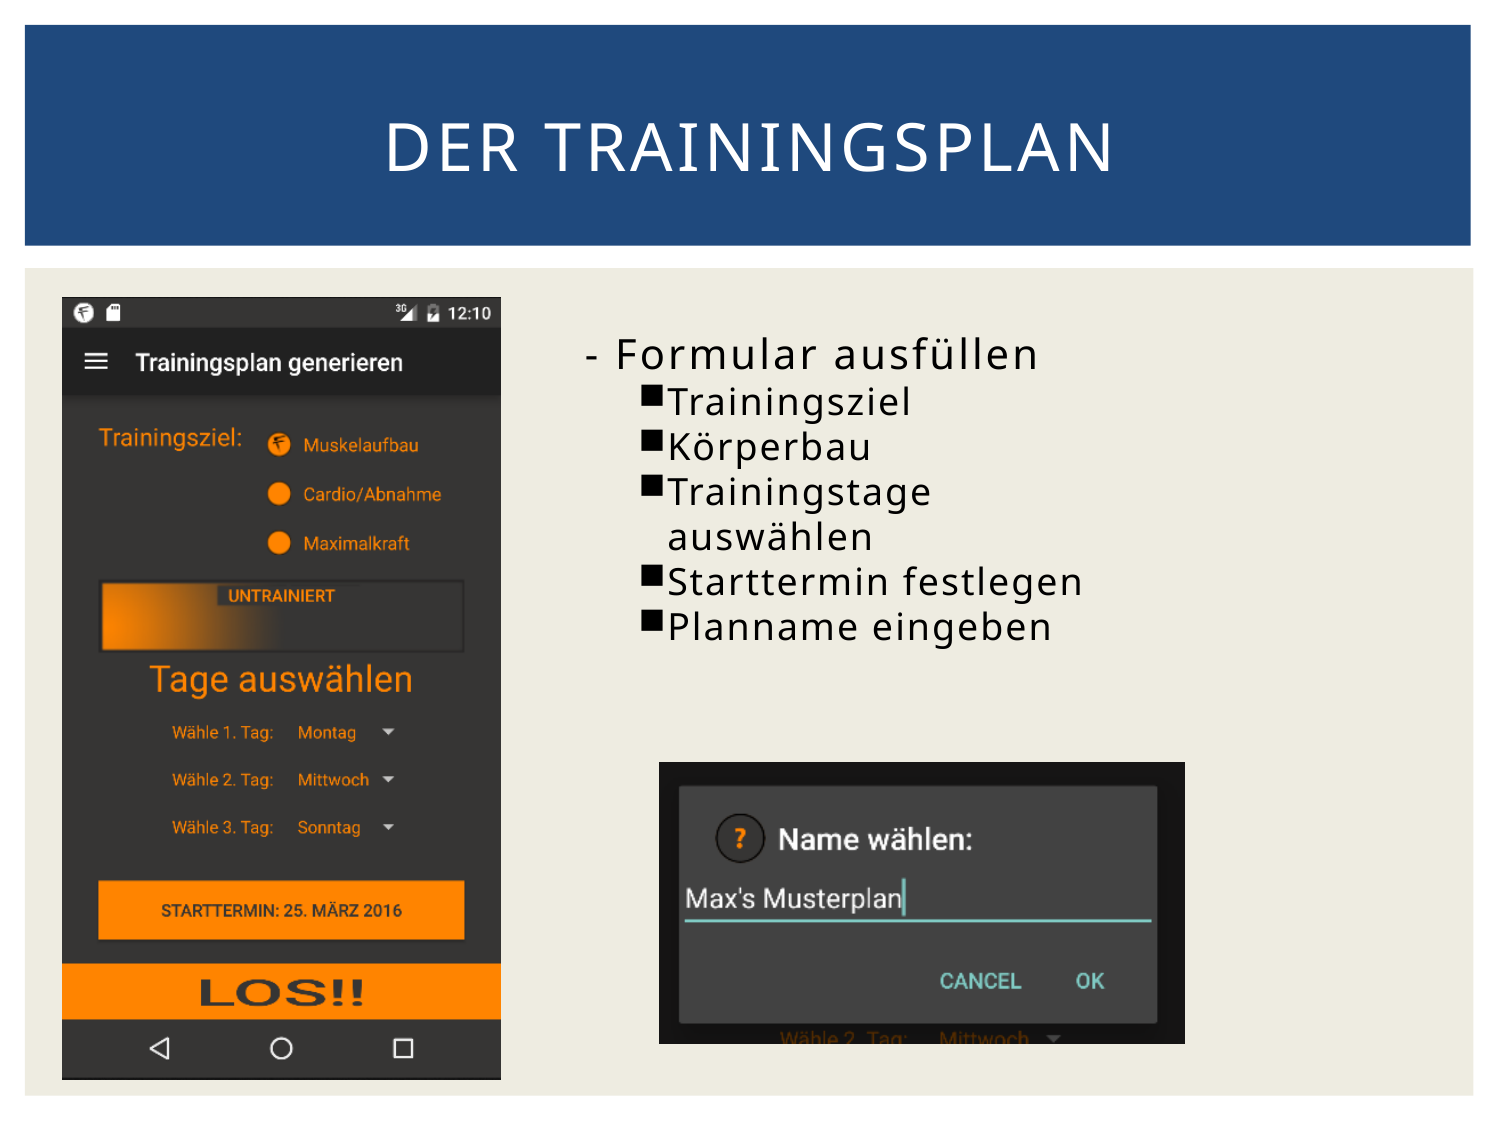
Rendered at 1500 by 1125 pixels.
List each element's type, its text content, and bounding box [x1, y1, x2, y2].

picture [62, 297, 501, 1080]
text_box - Formular ausfüllen Trainingsziel Körperbau Trainingstage auswählen Starttermin festlegen Planname eingeben [562, 320, 1138, 1044]
text_box Der Trainingsplan [62, 58, 1438, 232]
picture [1138, 762, 1185, 1044]
